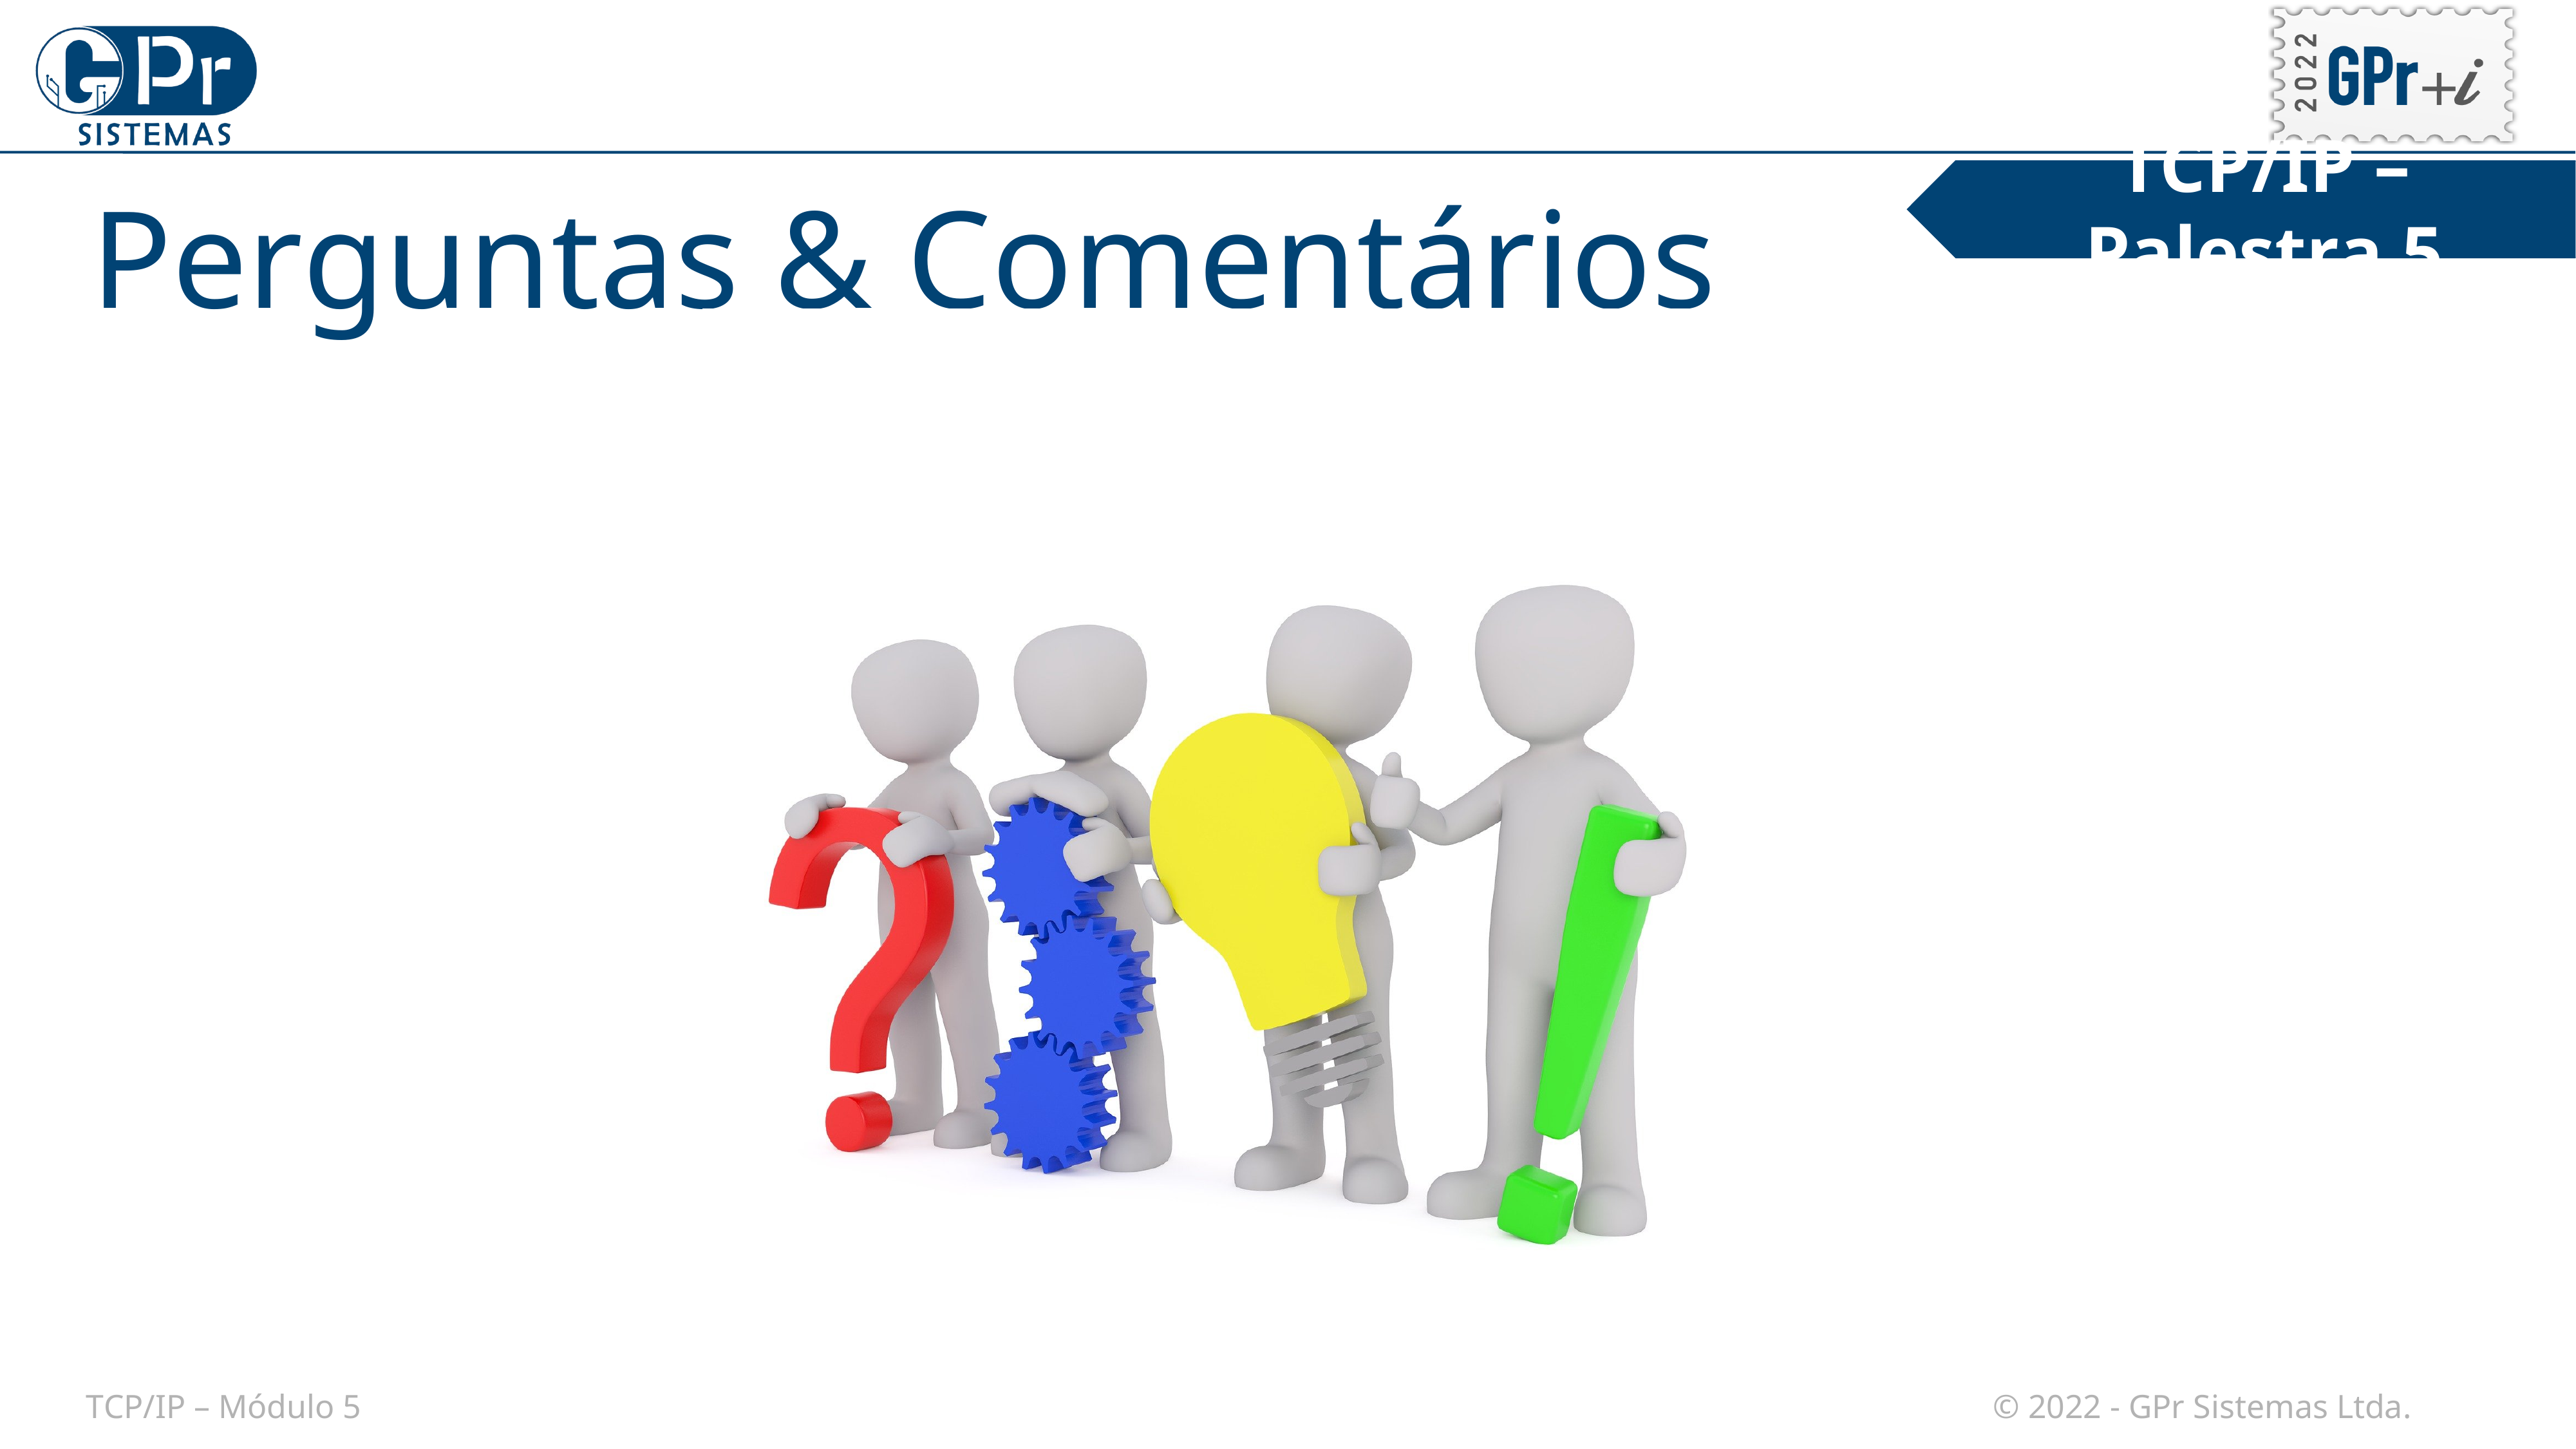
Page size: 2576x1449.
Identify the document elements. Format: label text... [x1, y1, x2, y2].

text_box TCP/IP – Palestra 5 [2017, 157, 2511, 256]
picture [702, 308, 1758, 1364]
picture [2268, 4, 2519, 145]
text_box [2439, 160, 2576, 258]
text_box [1907, 160, 2091, 258]
list Perguntas & Comentários [81, 169, 2496, 343]
picture [34, 26, 257, 147]
